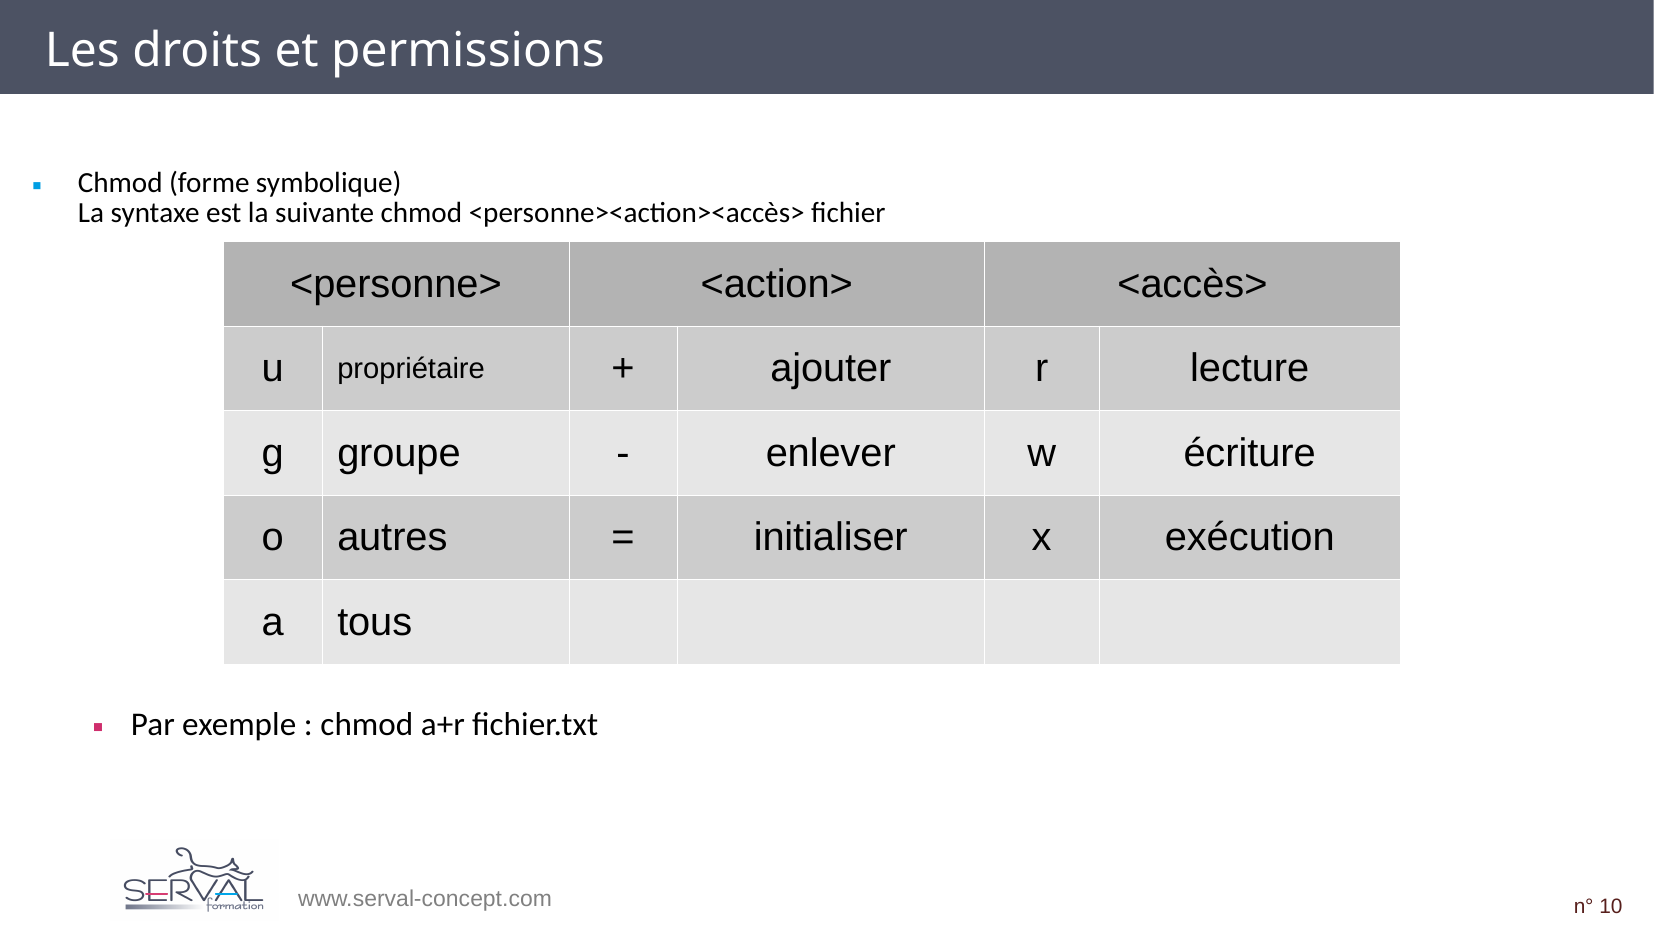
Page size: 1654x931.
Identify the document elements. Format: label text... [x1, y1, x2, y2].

table_cell w [985, 411, 1099, 495]
table_cell enlever [678, 411, 984, 495]
table_cell o [224, 496, 322, 579]
table_cell autres [323, 496, 569, 579]
table_header <personne> [224, 242, 569, 326]
table_cell exécution [1100, 496, 1400, 579]
table_cell - [570, 411, 677, 495]
table_cell [678, 580, 984, 664]
list Chmod (forme symbolique) La syntaxe est la suivante chmod <personne><action><accès> fichier Par exemple : chmod a+r fichier.txt [32, 141, 1635, 778]
table_cell = [570, 496, 677, 579]
table_cell initialiser [678, 496, 984, 579]
table_header <accès> [985, 242, 1400, 326]
table_cell écriture [1100, 411, 1400, 495]
table_cell propriétaire [323, 327, 569, 410]
title Les droits et permissions [32, 0, 1635, 94]
table_cell [1100, 580, 1400, 664]
picture [110, 839, 279, 921]
table_cell groupe [323, 411, 569, 495]
table_cell u [224, 327, 322, 410]
table_cell + [570, 327, 677, 410]
table_cell [570, 580, 677, 664]
table_header <action> [570, 242, 984, 326]
table_cell [985, 580, 1099, 664]
table_cell a [224, 580, 322, 664]
table_cell tous [323, 580, 569, 664]
table_cell g [224, 411, 322, 495]
table_cell ajouter [678, 327, 984, 410]
table_cell lecture [1100, 327, 1400, 410]
table_cell r [985, 327, 1099, 410]
table_cell x [985, 496, 1099, 579]
